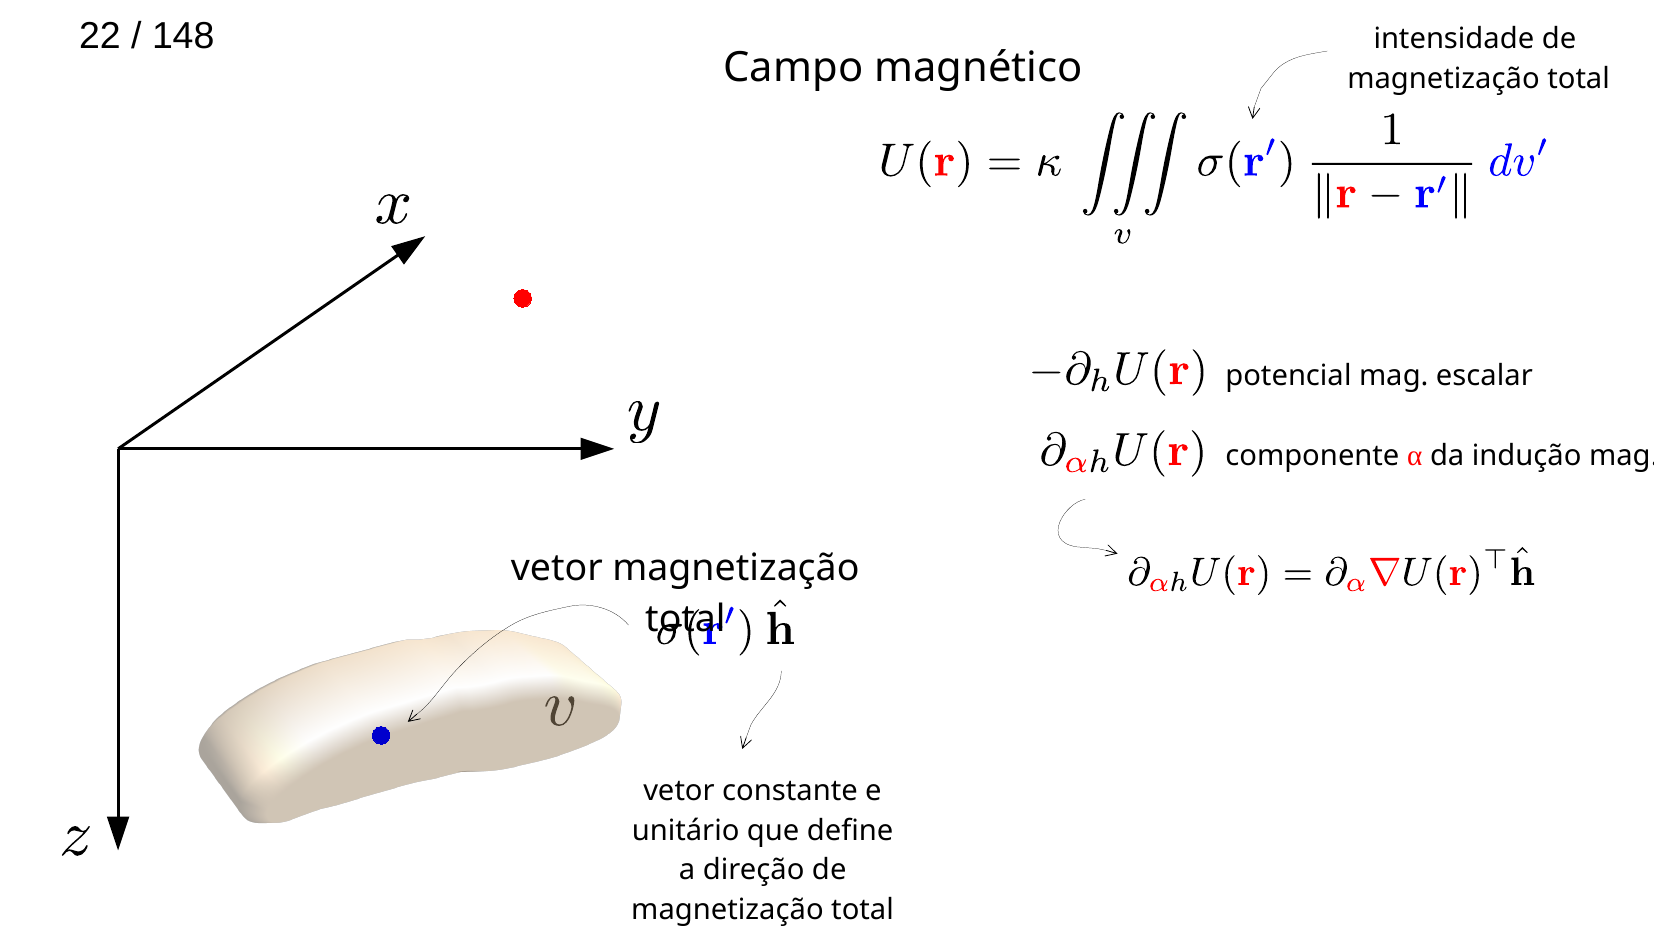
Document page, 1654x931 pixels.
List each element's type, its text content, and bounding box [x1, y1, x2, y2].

picture [626, 401, 662, 443]
picture [1026, 347, 1210, 398]
picture [1125, 545, 1537, 597]
picture [878, 112, 1548, 244]
picture [59, 826, 93, 856]
text_box intensidade de magnetização total [1332, 17, 1616, 97]
text_box [372, 726, 390, 745]
text_box <number> / 148 [0, 0, 240, 71]
text_box vetor constante e unitário que define a direção de magnetização total [616, 761, 928, 869]
picture [1037, 428, 1210, 479]
text_box potencial mag. escalar [1210, 346, 1553, 399]
picture [374, 194, 413, 224]
text_box [513, 289, 532, 308]
picture [653, 626, 797, 658]
text_box componente α da indução mag. [1210, 426, 1654, 479]
text_box Campo magnético [708, 29, 1078, 91]
text_box vetor magnetização total [496, 533, 957, 626]
